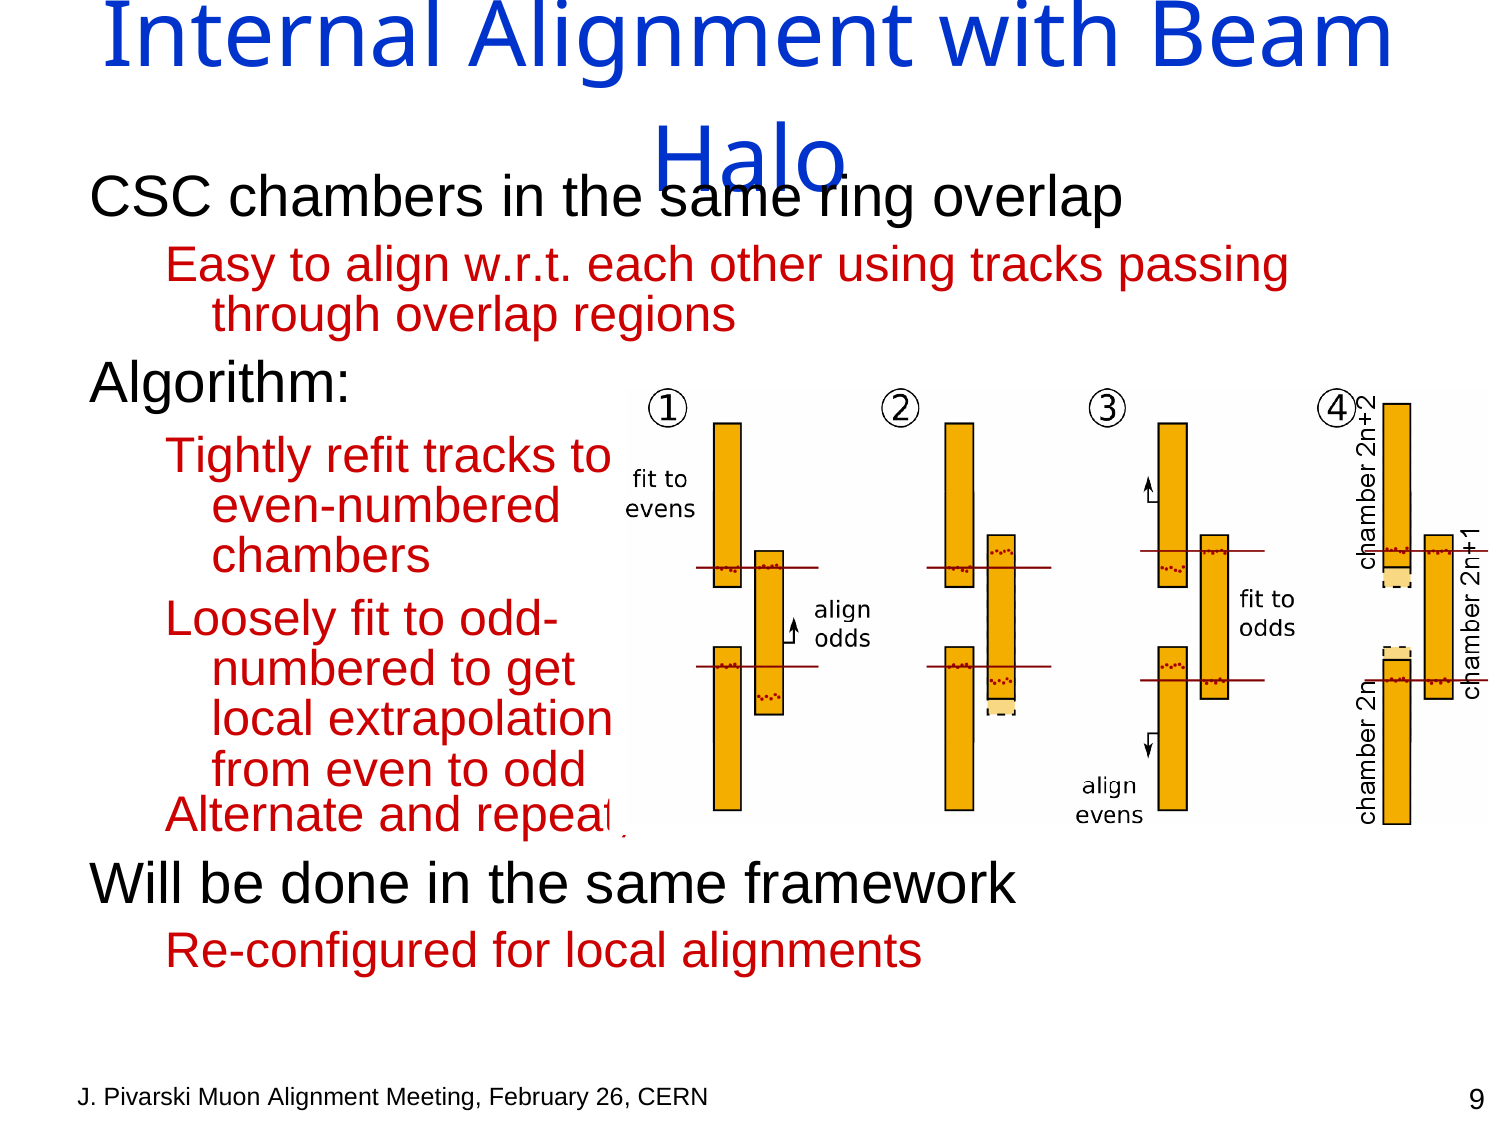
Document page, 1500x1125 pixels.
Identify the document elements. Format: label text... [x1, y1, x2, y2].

text_box Tightly refit tracks to even-numbered chambers Loosely fit to odd-numbered to get local extrapolation from even to odd [74, 424, 650, 838]
list CSC chambers in the same ring overlap Easy to align w.r.t. each other using tracks passing through overlap regions Algorithm: Alternate and repeat, iterate Will be done in the same framework Re-configured for local alignments [75, 835, 1426, 1101]
picture [609, 375, 1500, 835]
title Internal Alignment with Beam Halo [75, 0, 1426, 162]
list CSC chambers in the same ring overlap Easy to align w.r.t. each other using tracks passing through overlap regions Algorithm: Alternate and repeat, iterate Will be done in the same framework Re-configured for local alignments [75, 162, 1426, 424]
